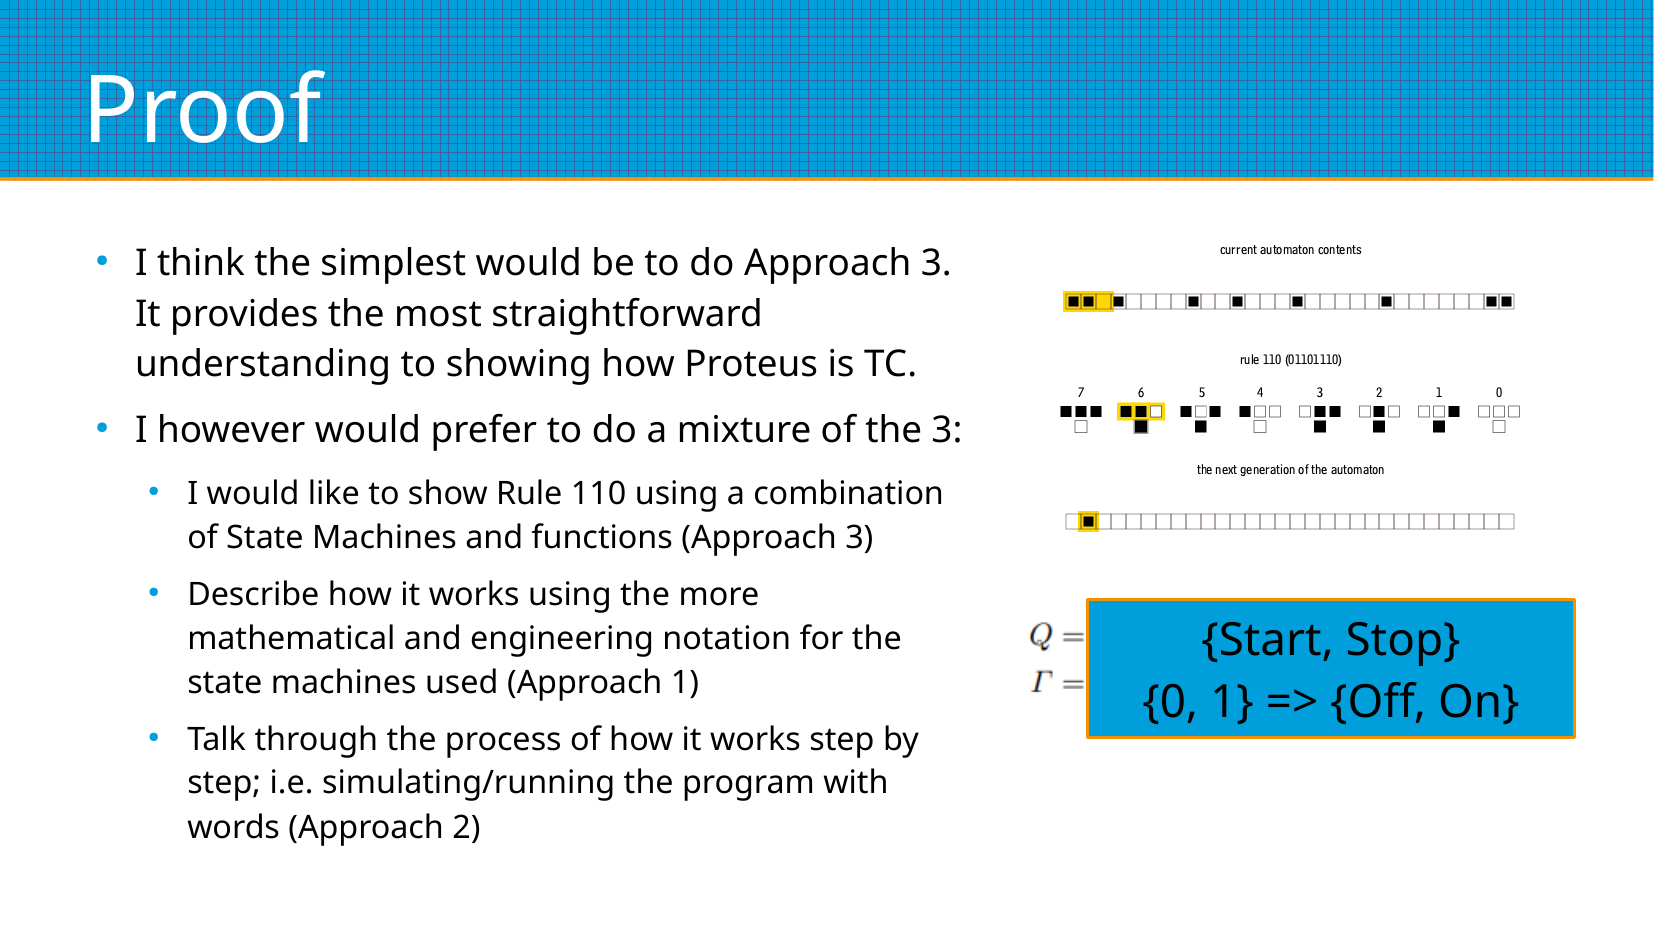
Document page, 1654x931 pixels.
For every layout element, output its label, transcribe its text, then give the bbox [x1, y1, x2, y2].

list I think the simplest would be to do Approach 3. It provides the most straightforward understanding to showing how Proteus is TC. I however would prefer to do a mixture of the 3: I would like to show Rule 110 using a combination of State Machines and functions (Approach 3) Describe how it works using the more mathematical and engineering notation for the state machines used (Approach 1) Talk through the process of how it works step by step; i.e. simulating/running the program with words (Approach 2) [82, 236, 976, 863]
text_box {Start, Stop} {0, 1} => {Off, On} [1087, 599, 1575, 738]
picture [984, 599, 1087, 738]
title Proof [82, 14, 1571, 171]
picture [1041, 224, 1538, 563]
